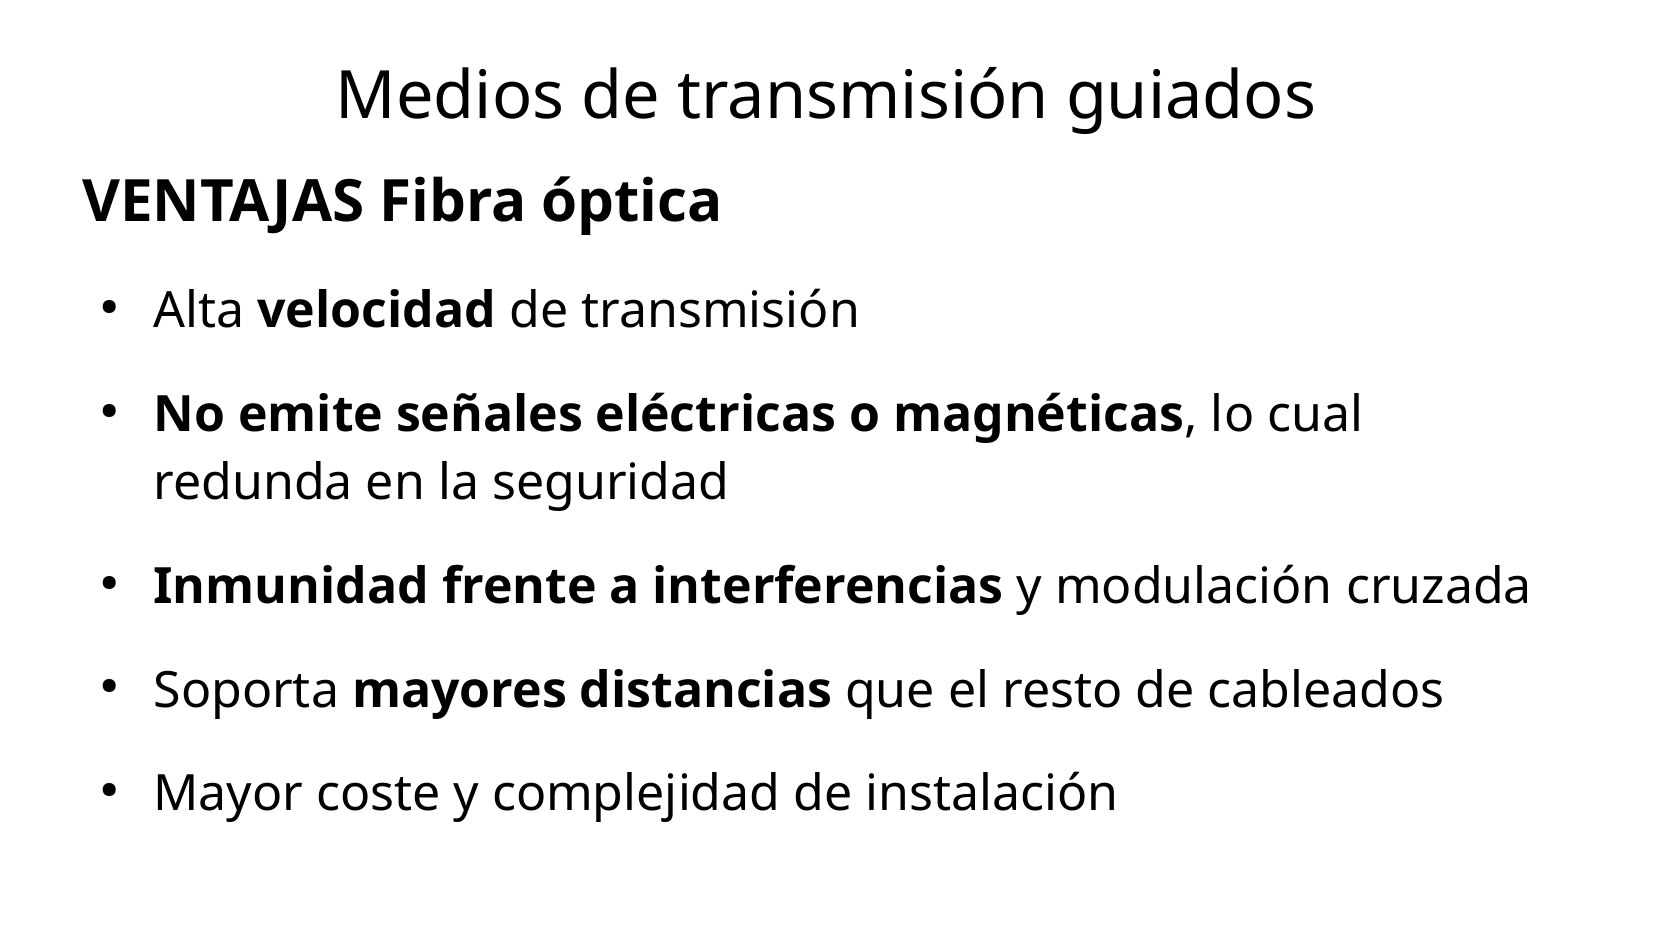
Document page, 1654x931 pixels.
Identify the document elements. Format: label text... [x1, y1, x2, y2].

title Medios de transmisión guiados [82, 37, 1571, 148]
list VENTAJAS Fibra óptica Alta velocidad de transmisión No emite señales eléctricas o magnéticas, lo cual redunda en la seguridad Inmunidad frente a interferencias y modulación cruzada Soporta mayores distancias que el resto de cableados Mayor coste y complejidad de instalación [82, 159, 1565, 886]
